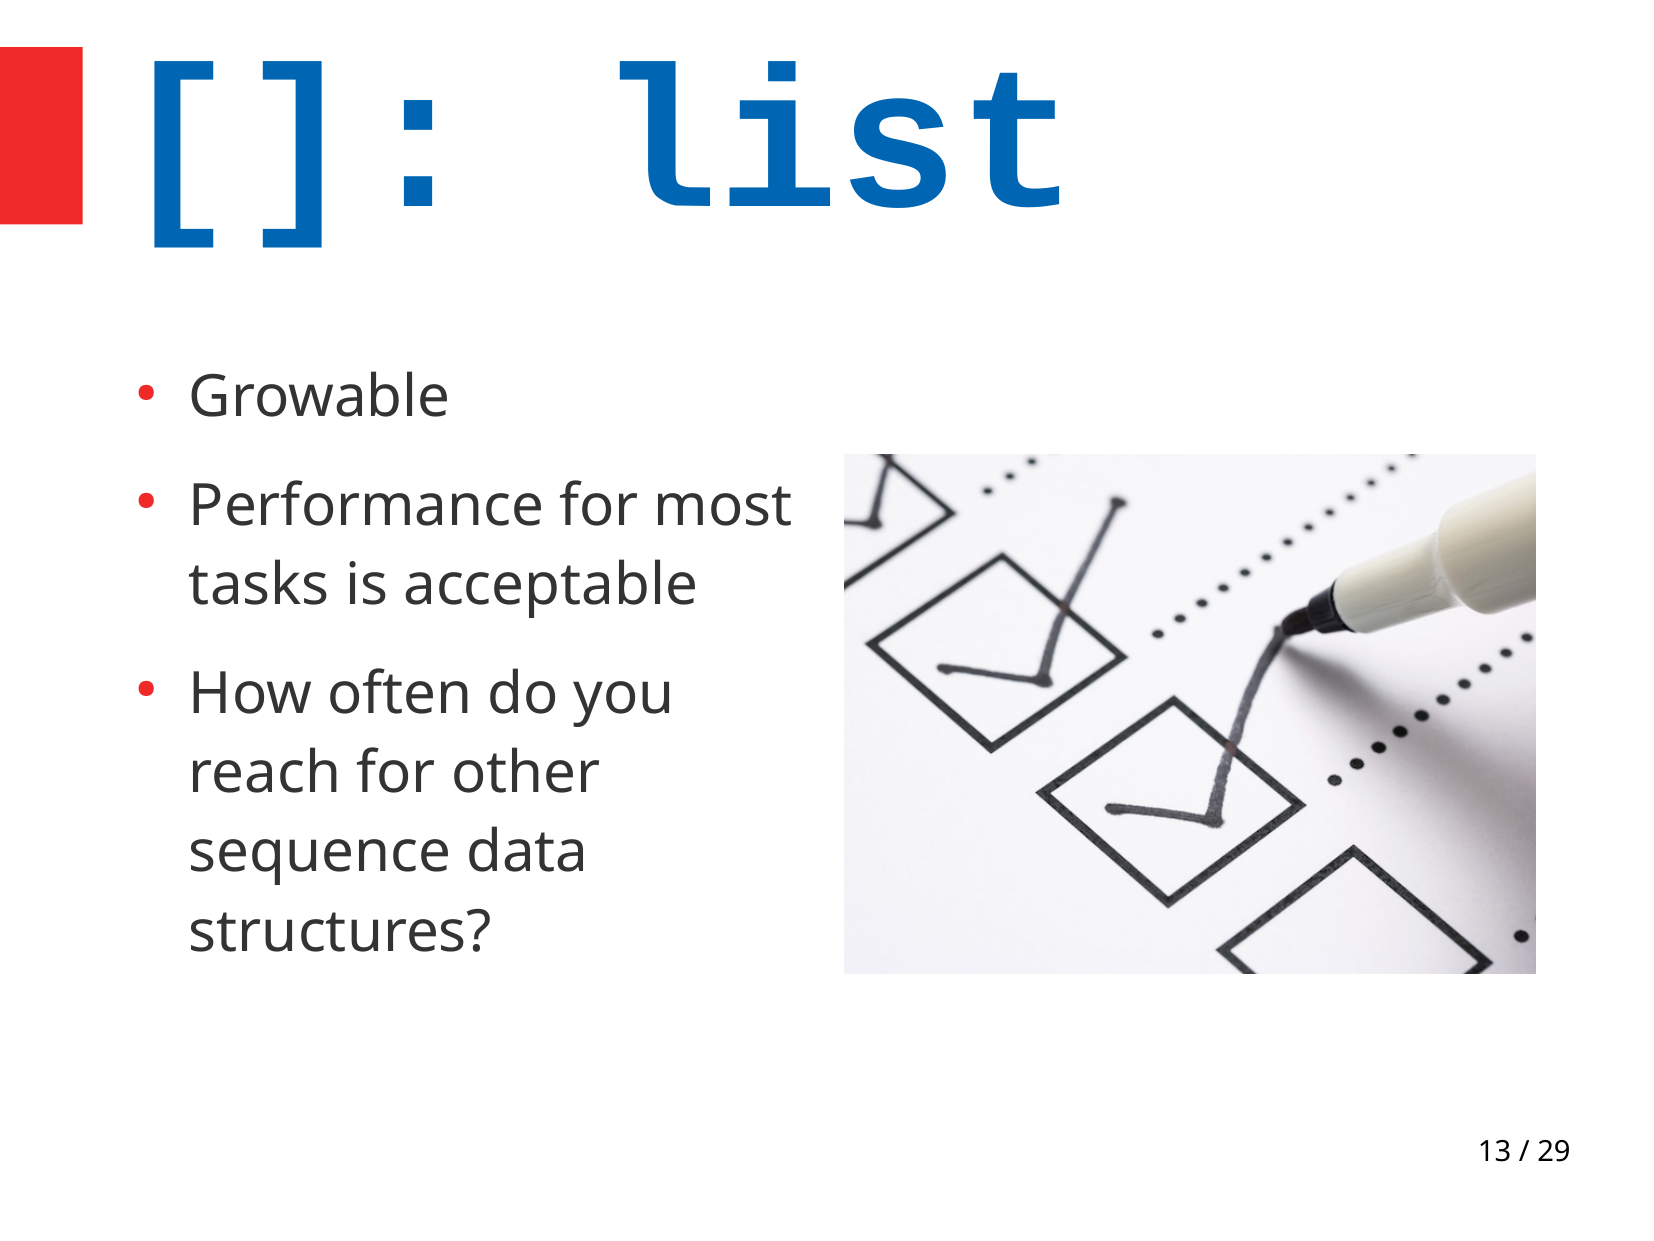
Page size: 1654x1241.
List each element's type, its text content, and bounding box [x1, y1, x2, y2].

picture [844, 454, 1536, 974]
list Growable Performance for most tasks is acceptable How often do you reach for other sequence data structures? [118, 354, 810, 1074]
title []: list [118, 39, 1571, 267]
